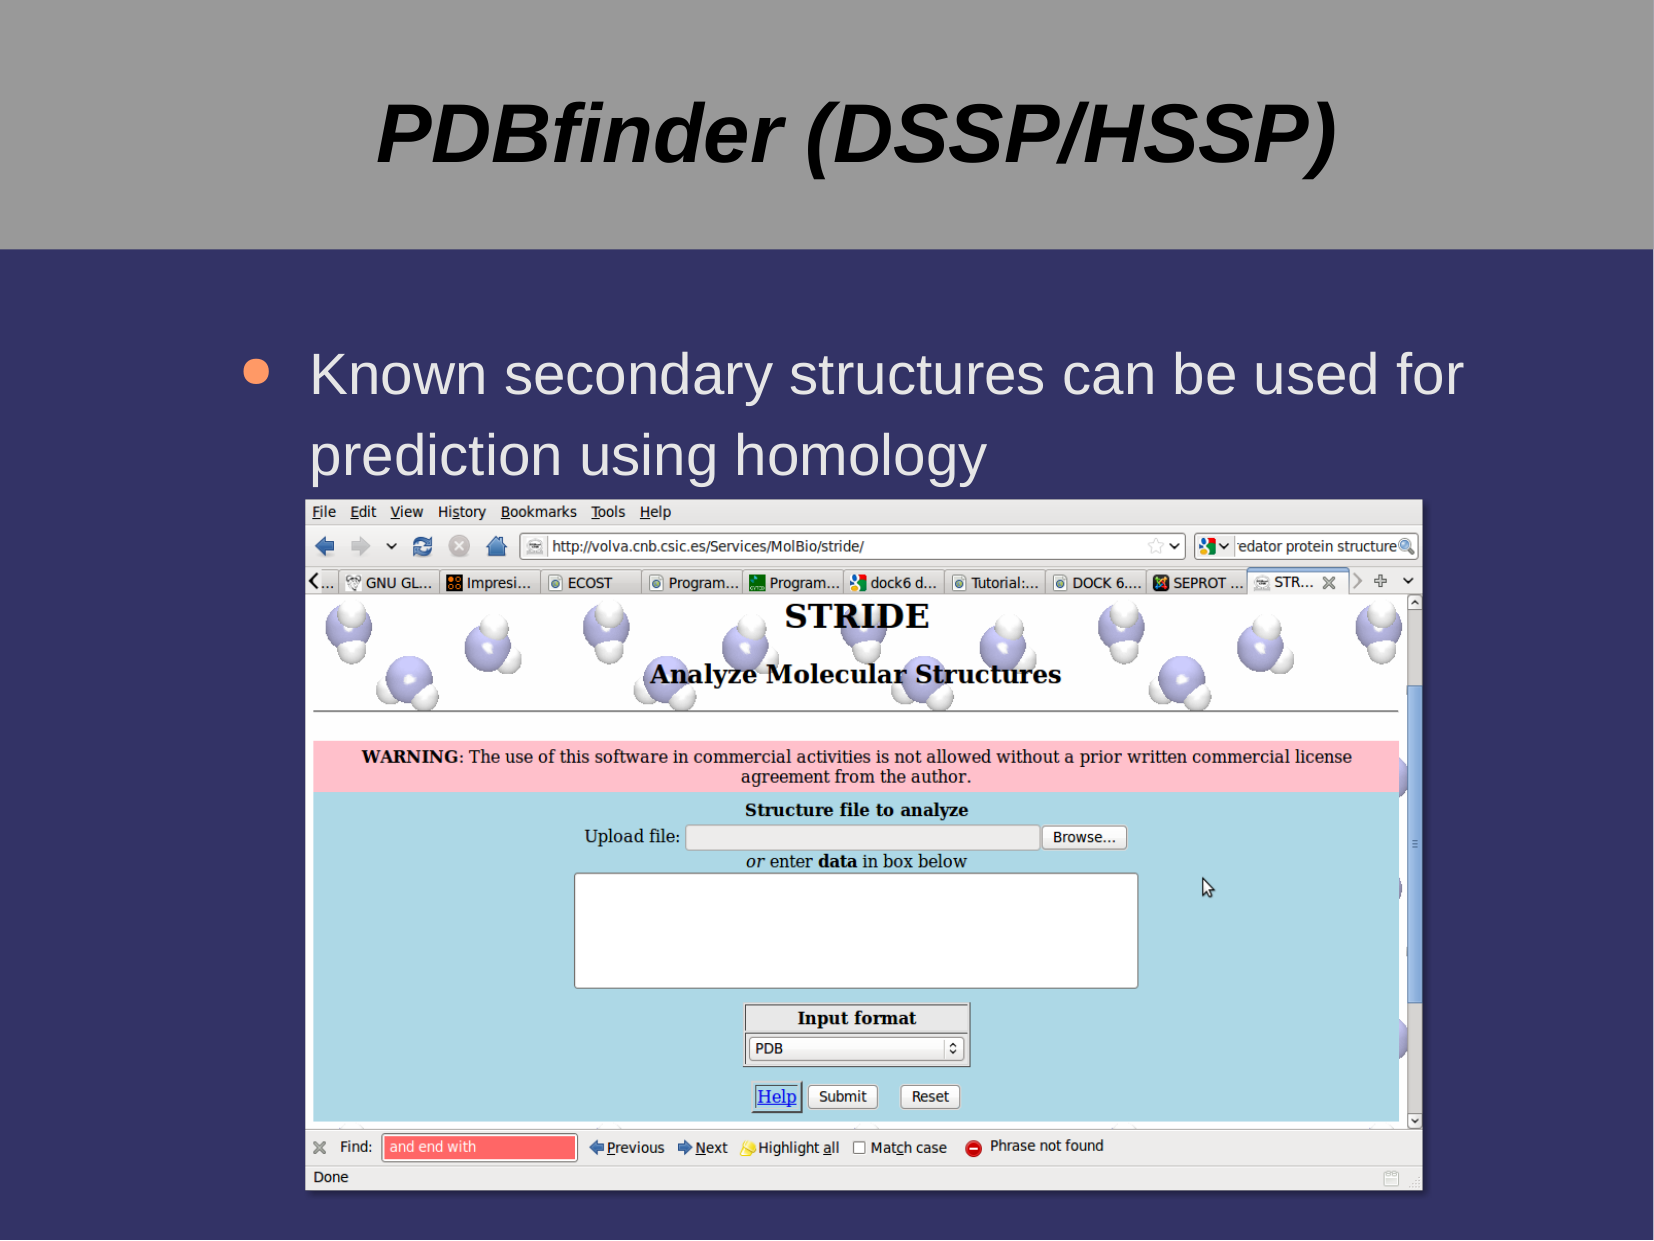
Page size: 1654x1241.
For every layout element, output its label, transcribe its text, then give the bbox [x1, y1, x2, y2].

picture [300, 1131, 1432, 1201]
list Known secondary structures can be used for prediction using homology [180, 326, 1571, 1131]
title PDBfinder (DSSP/HSSP) [121, 19, 1534, 227]
